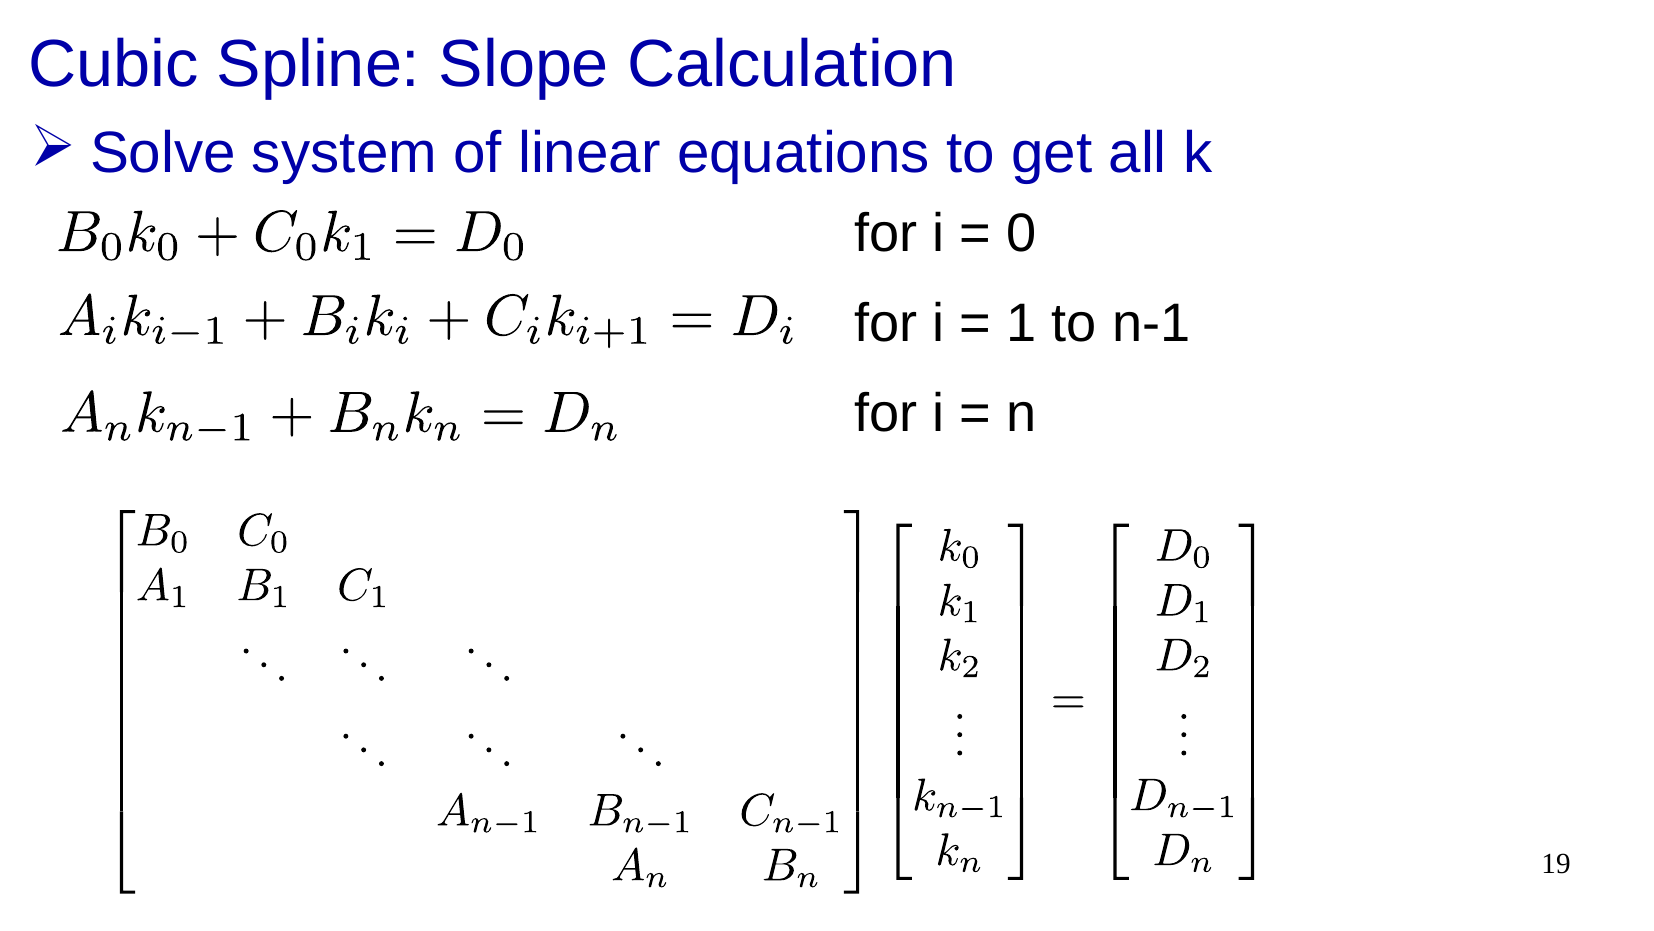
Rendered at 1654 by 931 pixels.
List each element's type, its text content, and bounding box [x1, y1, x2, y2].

title Cubic Spline: Slope Calculation [28, 21, 1626, 106]
text_box [55, 210, 526, 261]
list Solve system of linear equations to get all k [30, 120, 1645, 916]
text_box [60, 390, 619, 446]
text_box [57, 293, 795, 349]
text_box [105, 510, 1269, 894]
text_box for i = 1 to n-1 [840, 285, 1276, 361]
text_box for i = n [840, 375, 1141, 451]
text_box for i = 0 [840, 194, 1141, 271]
